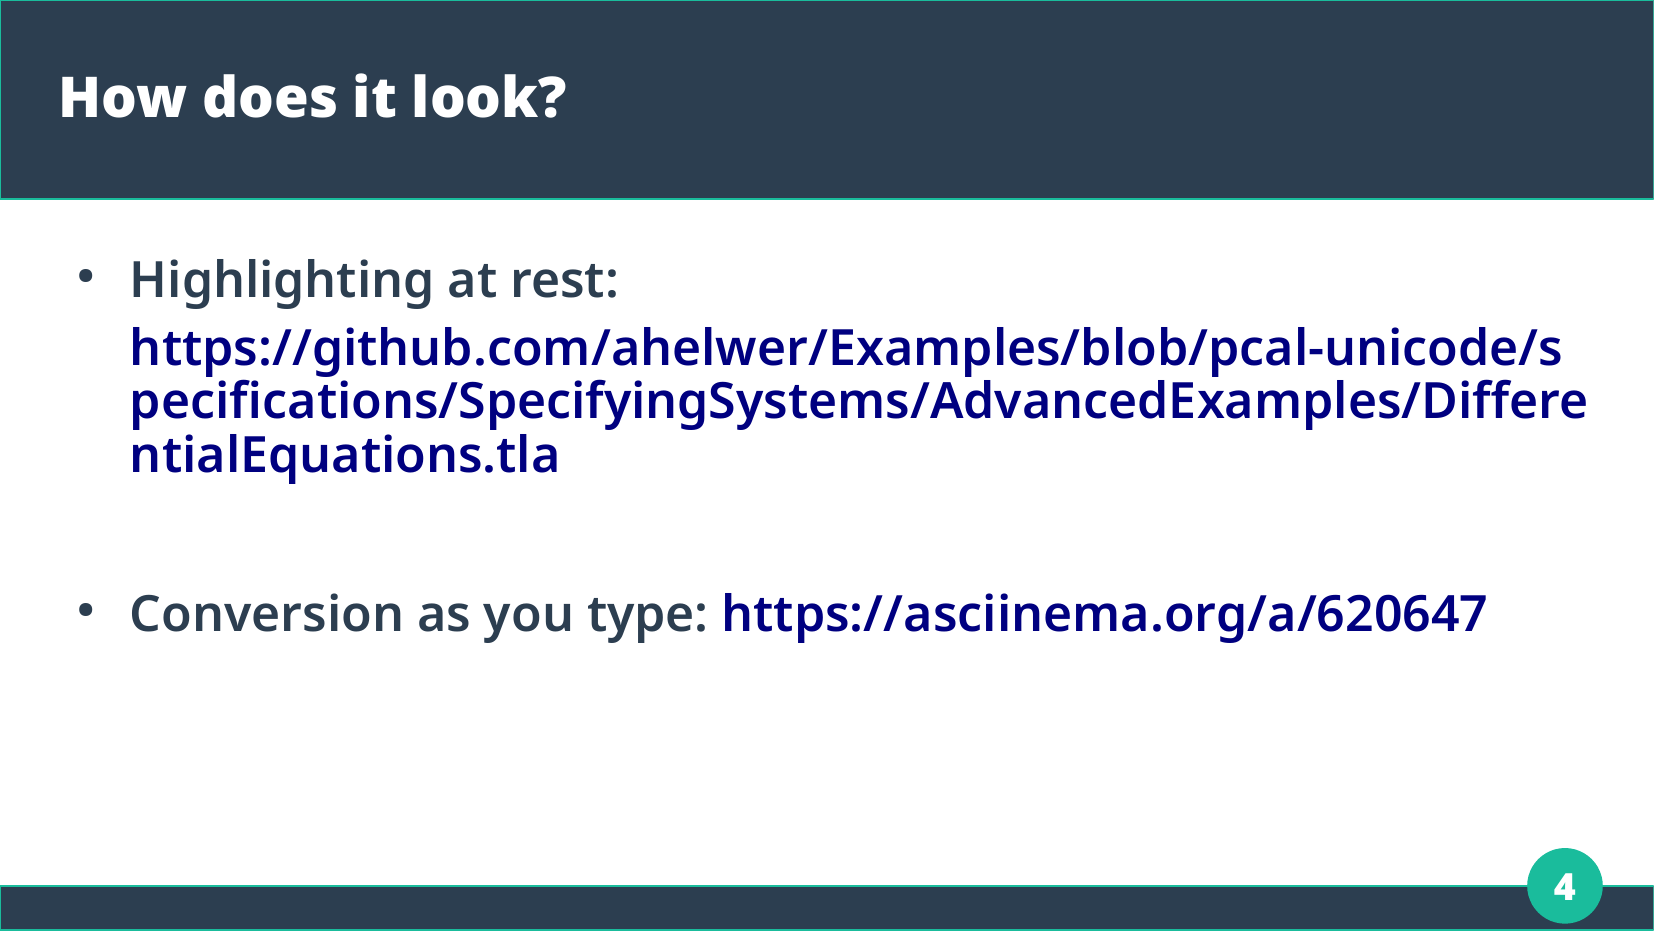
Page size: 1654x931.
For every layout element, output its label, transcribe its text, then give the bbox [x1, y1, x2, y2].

title How does it look? [59, 37, 1595, 155]
list Highlighting at rest: https://github.com/ahelwer/Examples/blob/pcal-unicode/specifications/SpecifyingSystems/AdvancedExamples/DifferentialEquations.tla Conversion as you type: https://asciinema.org/a/620647 [59, 243, 1595, 864]
